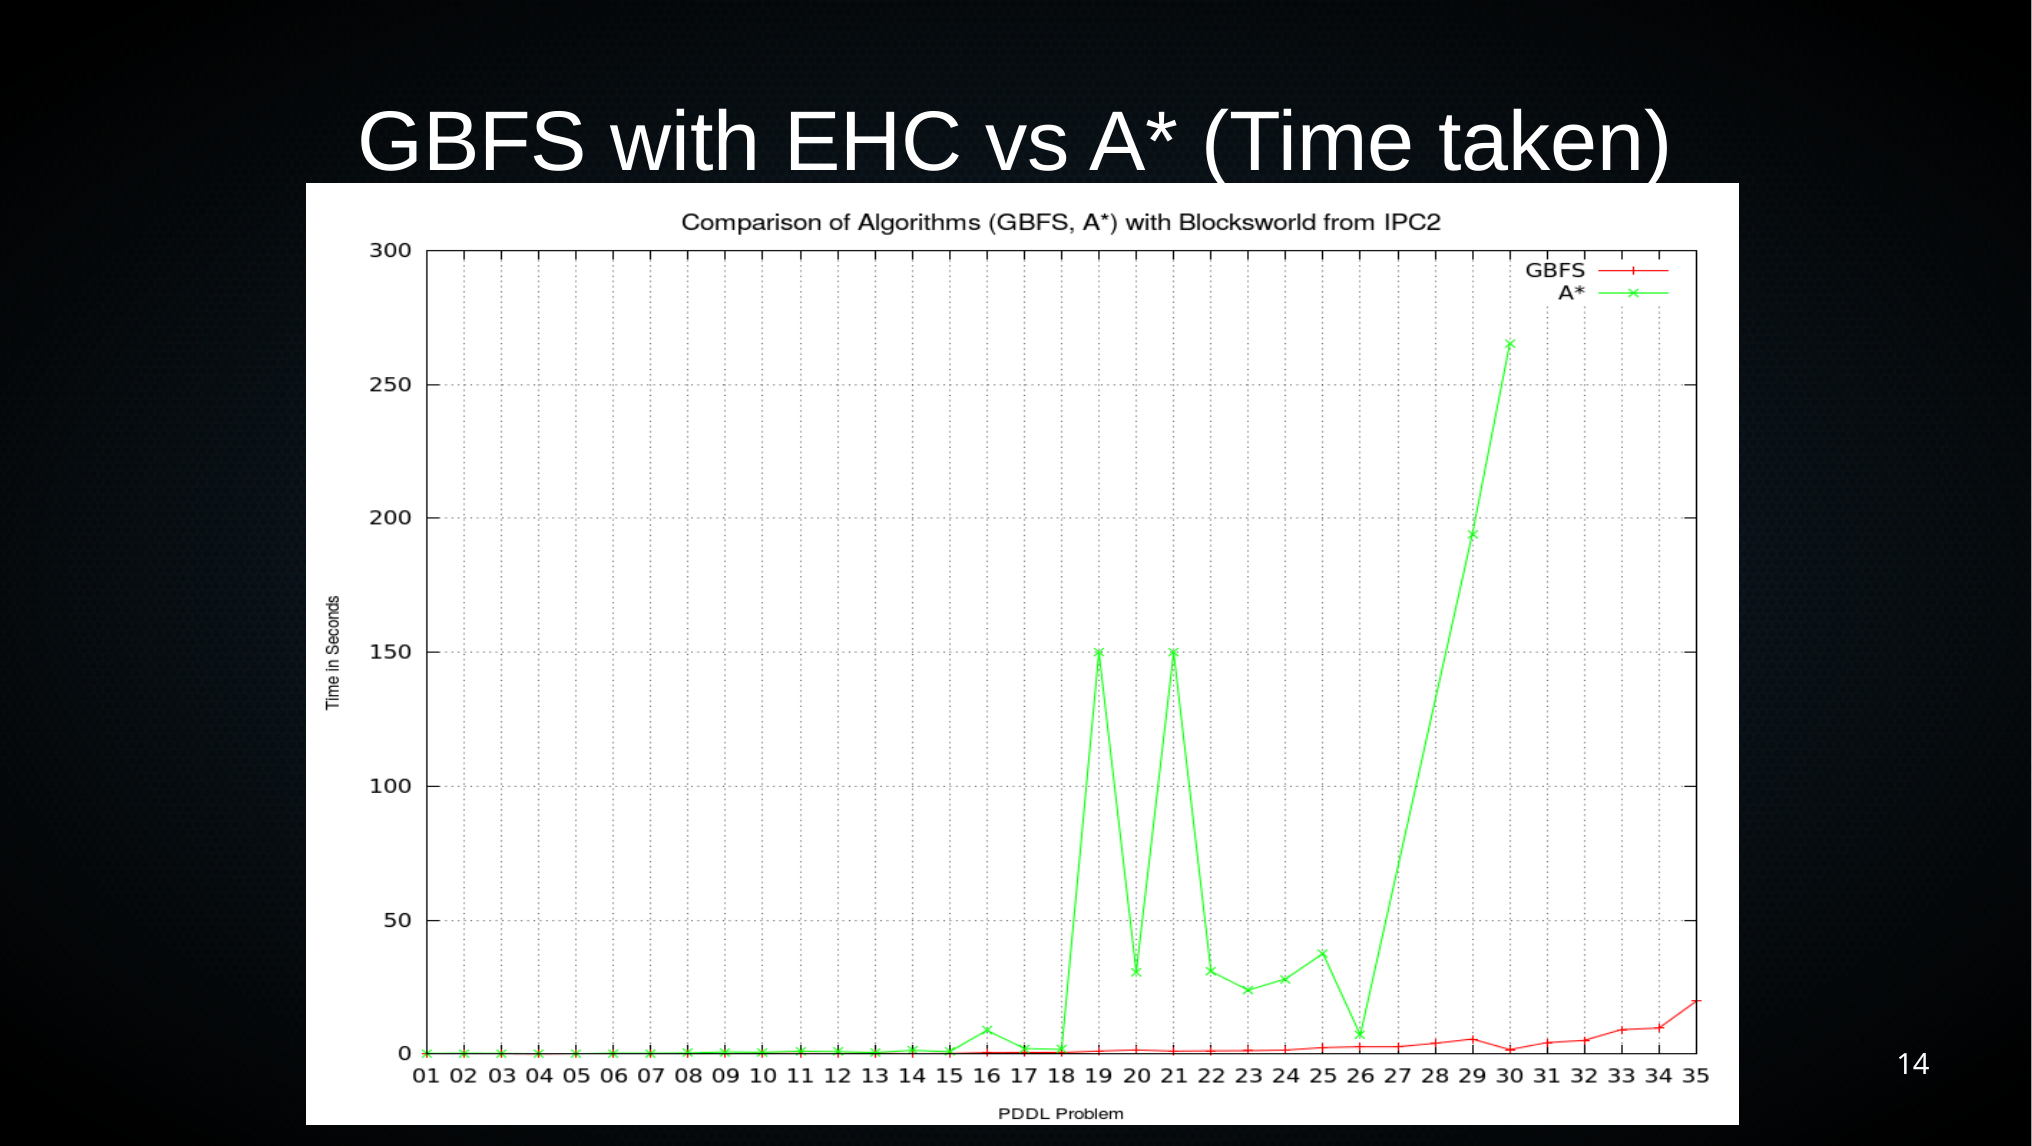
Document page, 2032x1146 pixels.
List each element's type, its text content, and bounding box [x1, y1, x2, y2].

title GBFS with EHC vs A* (Time taken) [101, 45, 1930, 237]
picture [0, 0, 2032, 1146]
